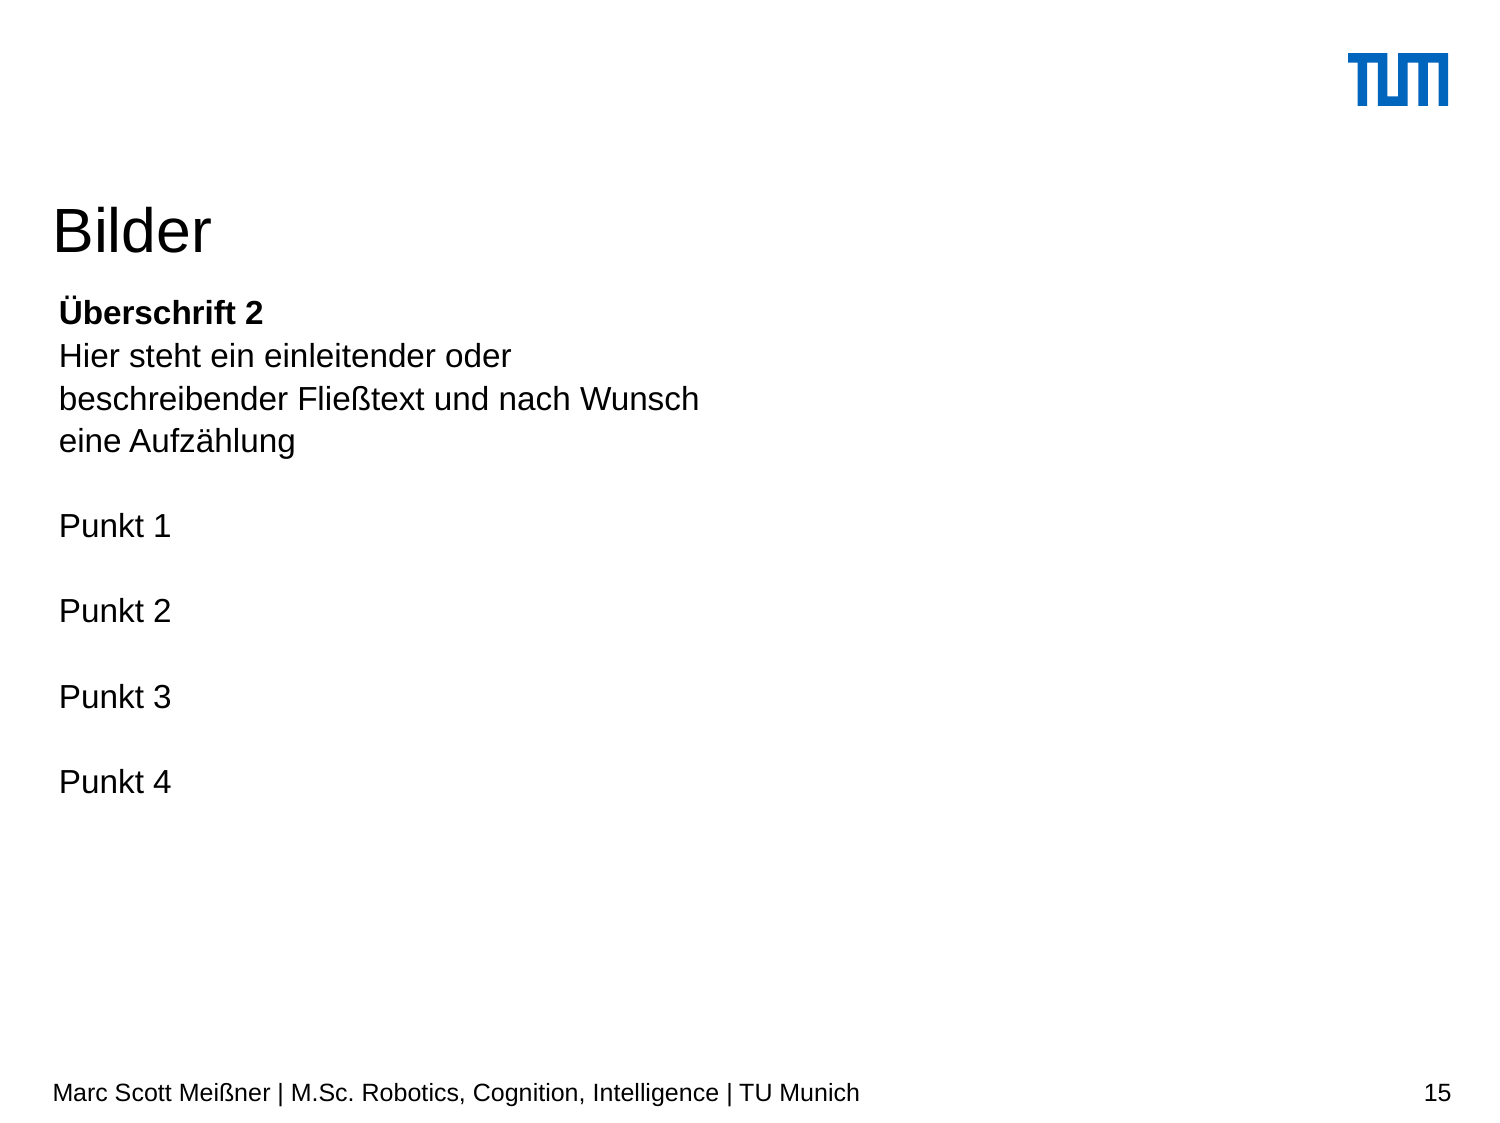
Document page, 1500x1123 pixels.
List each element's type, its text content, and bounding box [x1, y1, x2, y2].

title Bilder [52, 195, 1453, 266]
list Überschrift 2 Hier steht ein einleitender oder beschreibender Fließtext und nach Wunsch eine Aufzählung Punkt 1 Punkt 2 Punkt 3 Punkt 4 [59, 289, 739, 1063]
